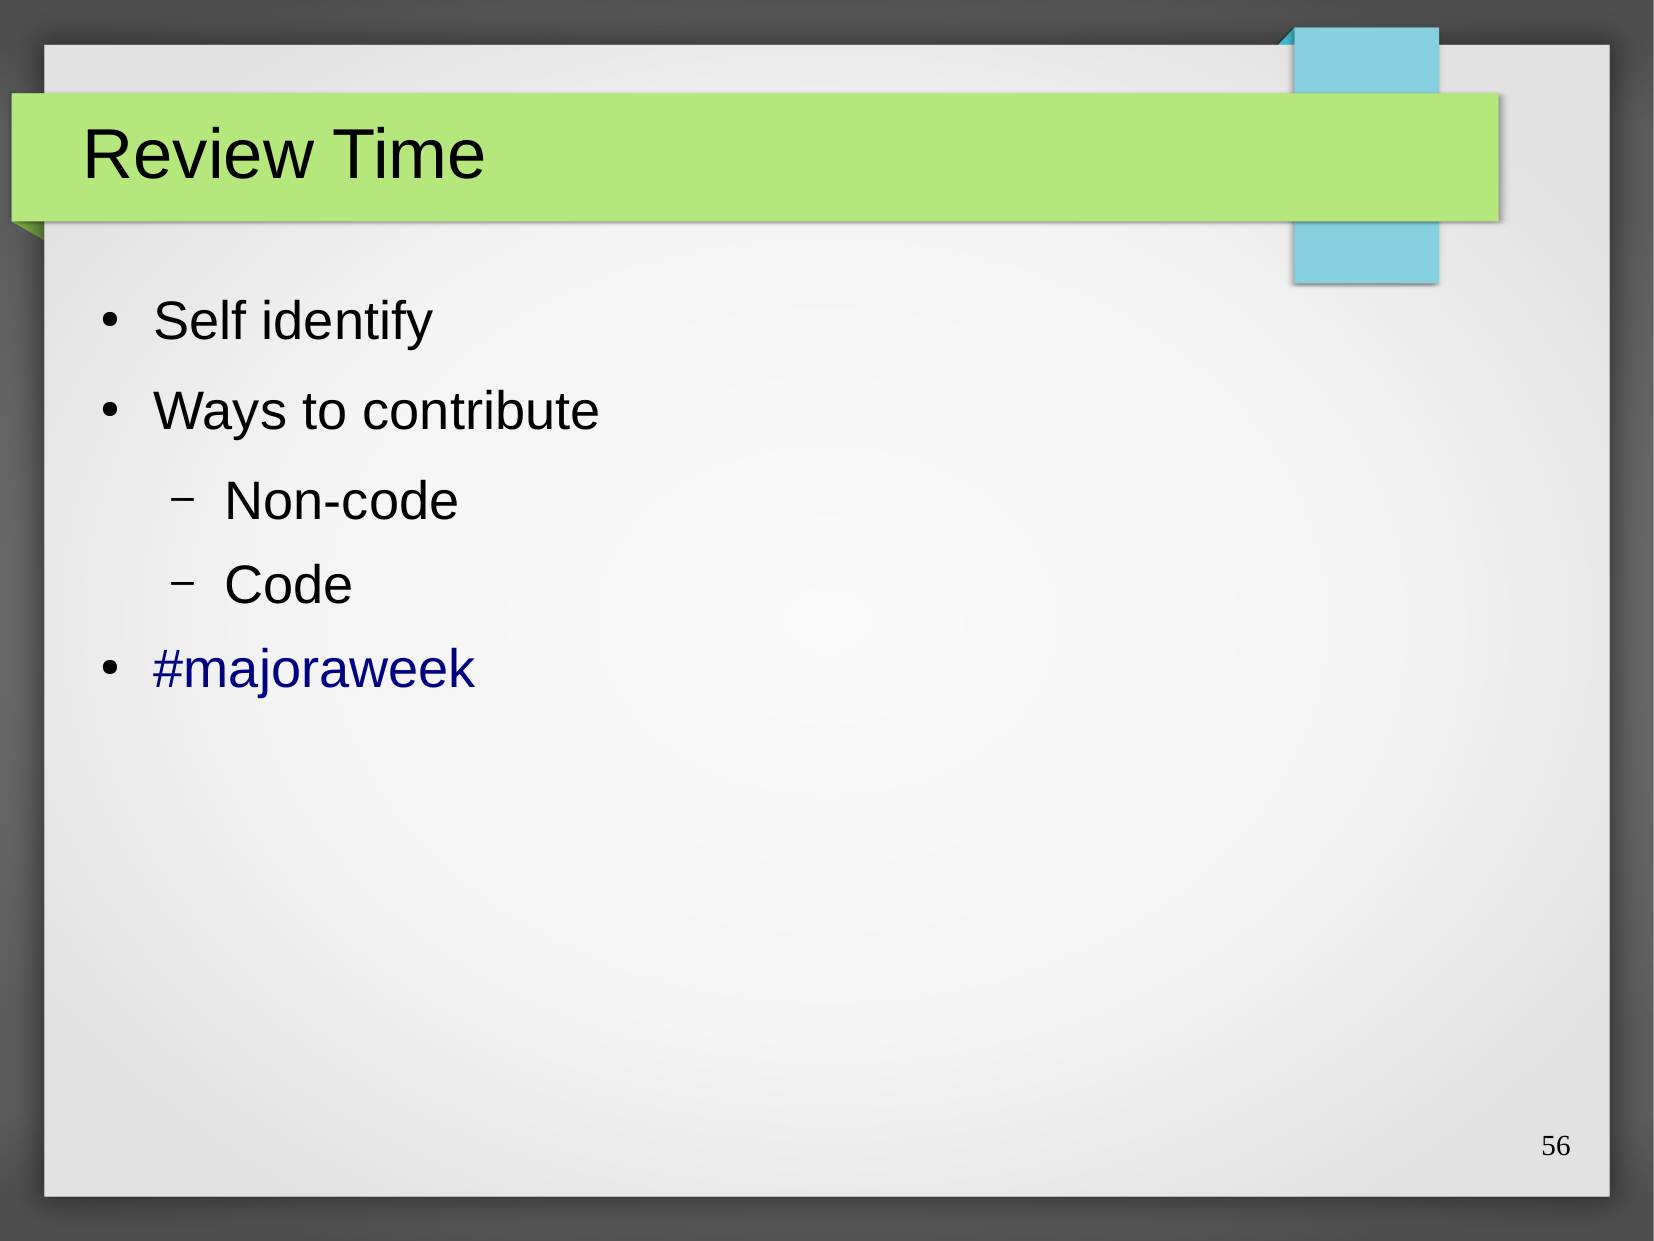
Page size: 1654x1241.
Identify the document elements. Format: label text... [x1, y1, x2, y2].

list Self identify Ways to contribute Non-code Code #majoraweek [82, 290, 1571, 1010]
title Review Time [82, 94, 1264, 213]
picture [0, 0, 1654, 1241]
